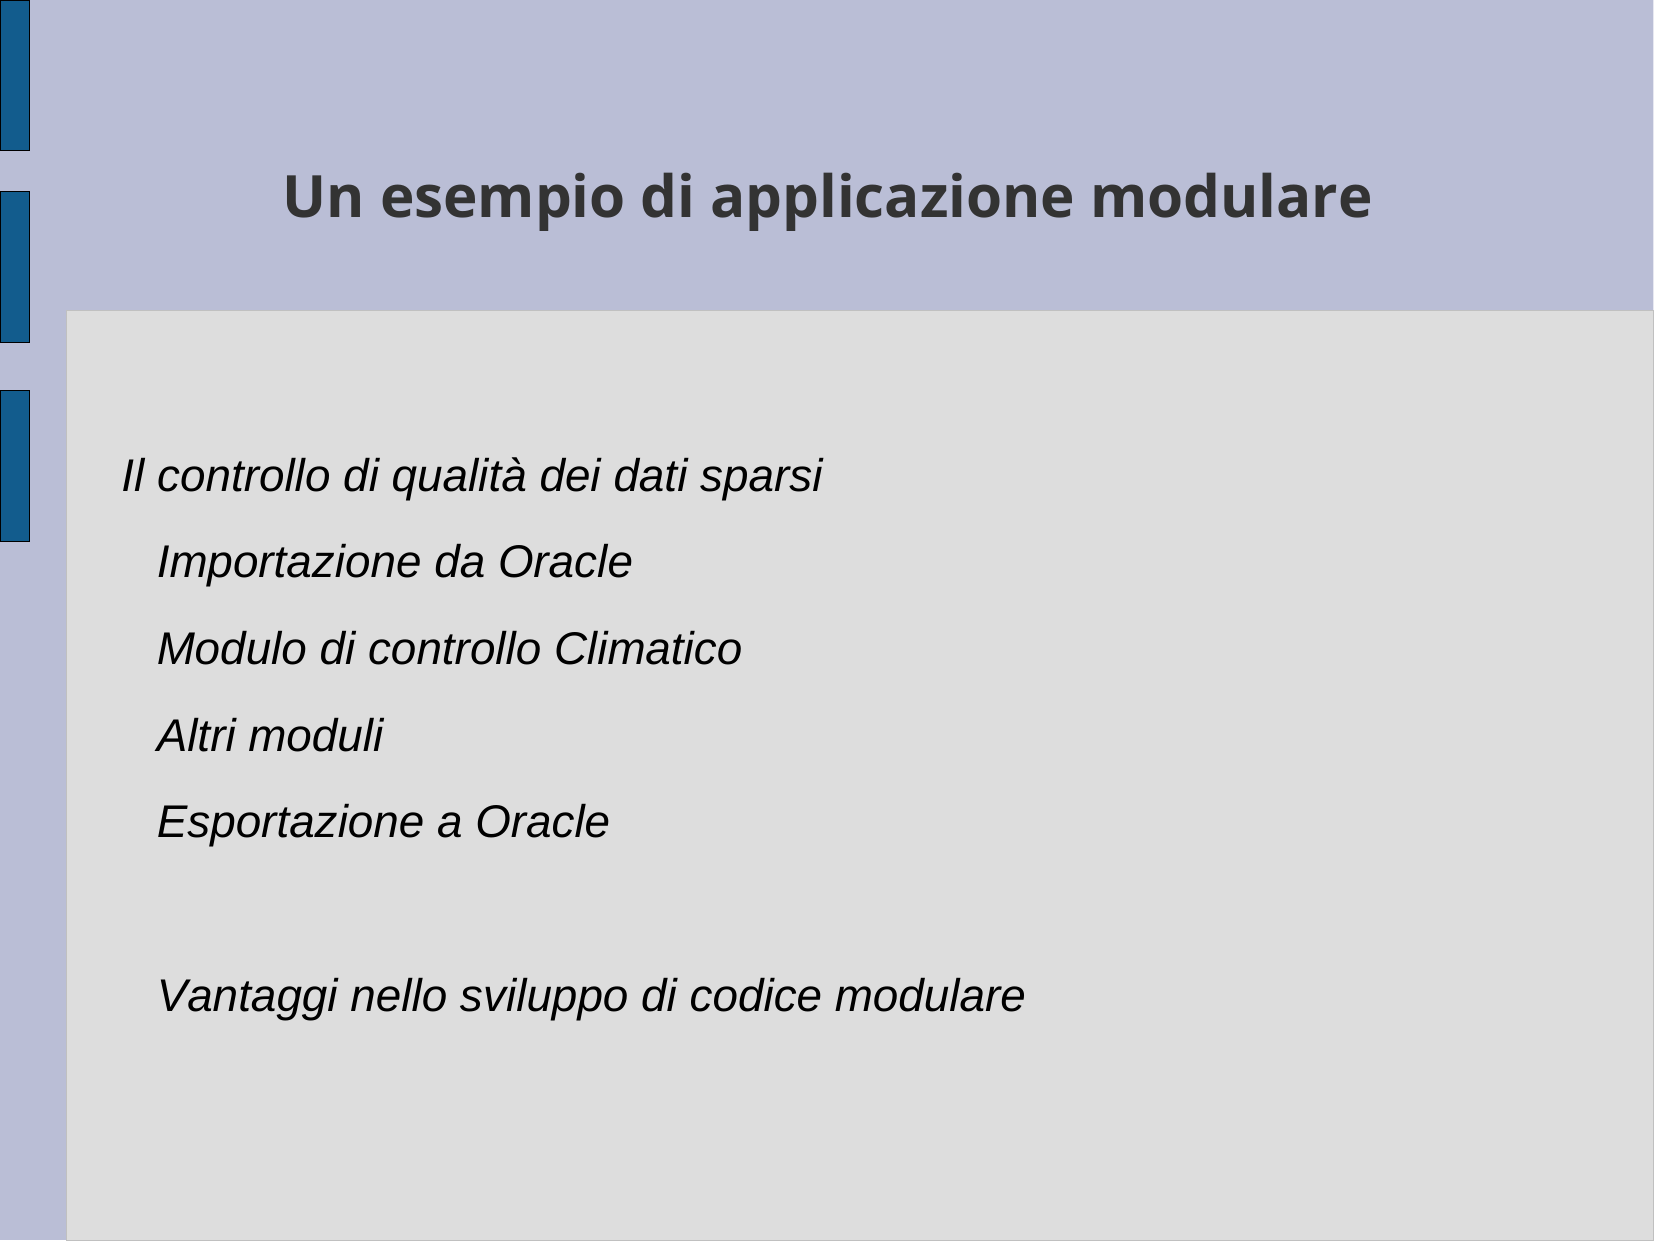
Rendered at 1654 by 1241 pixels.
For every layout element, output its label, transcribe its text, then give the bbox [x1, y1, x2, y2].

subtitle Il controllo di qualità dei dati sparsi Importazione da Oracle Modulo di controllo Climatico Altri moduli Esportazione a Oracle Vantaggi nello sviluppo di codice modulare [121, 344, 1534, 1127]
title Un esempio di applicazione modulare [121, 91, 1534, 299]
